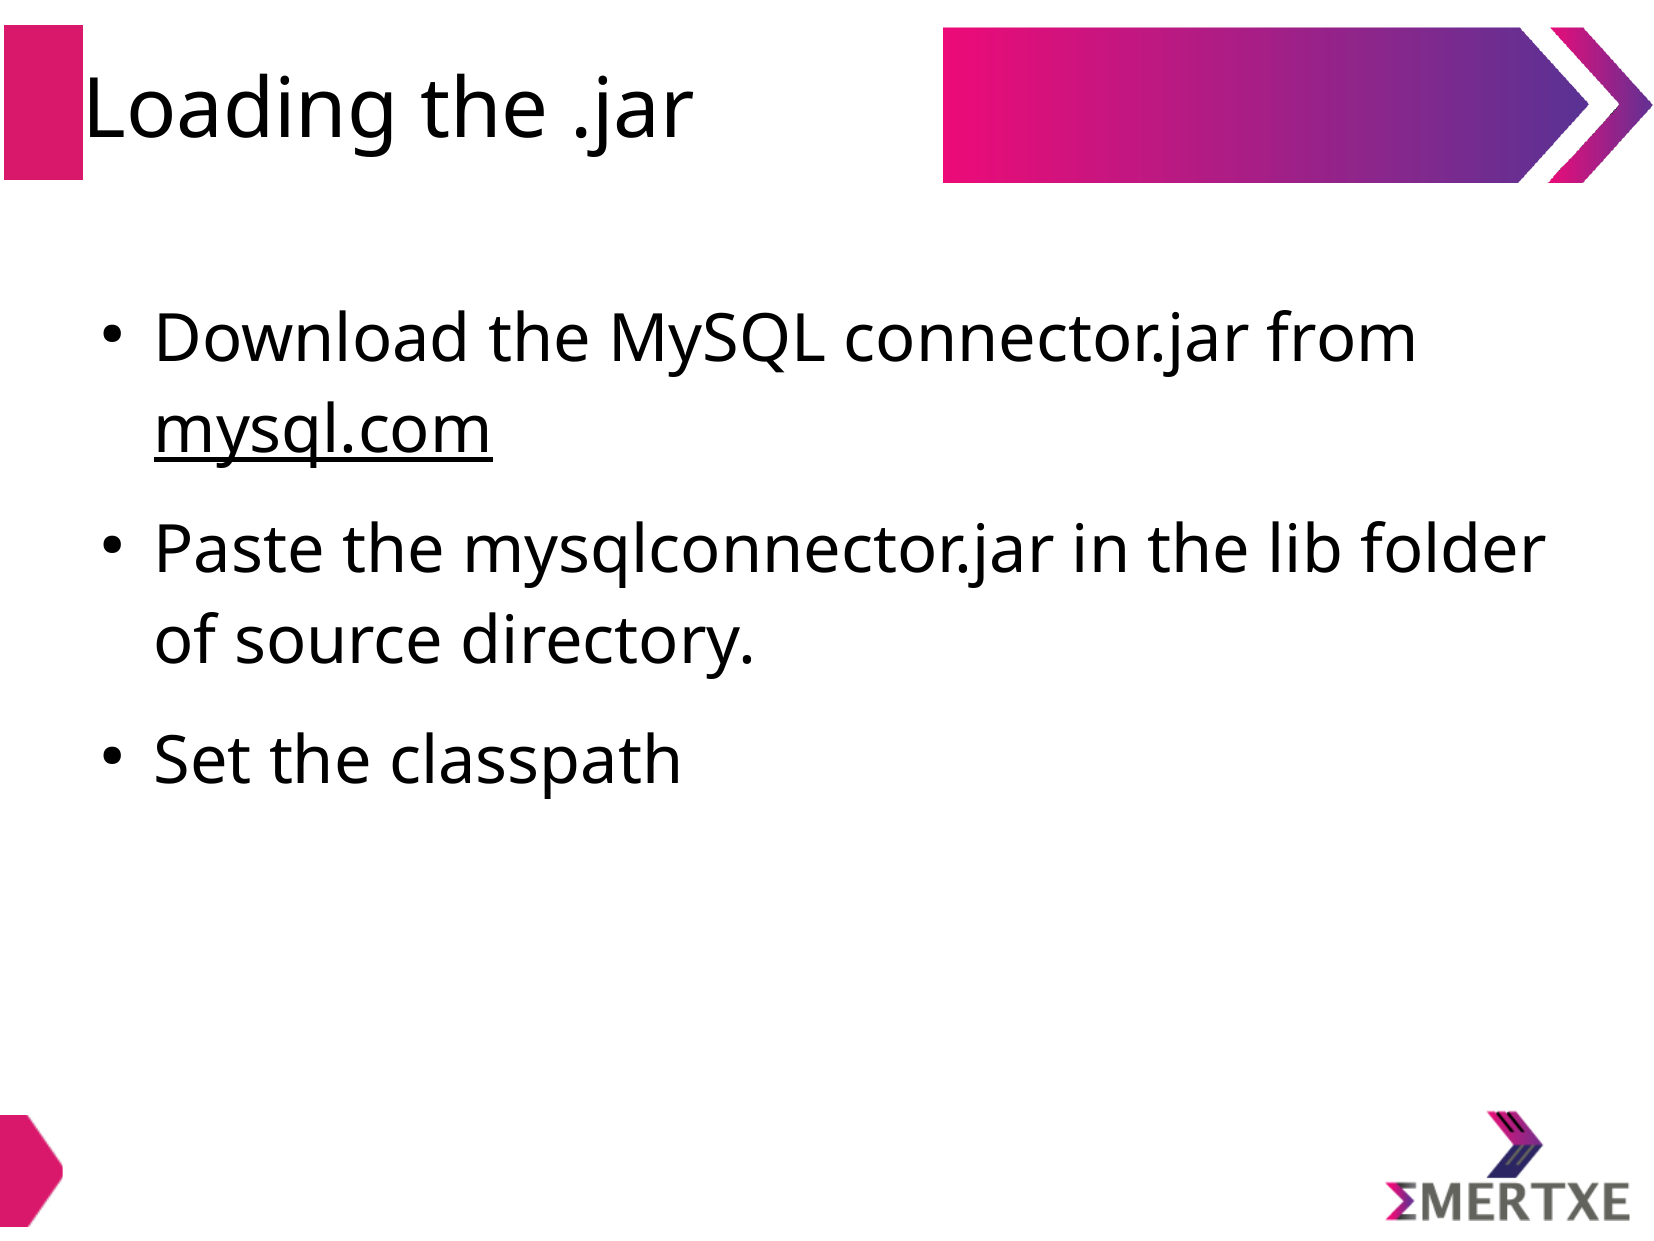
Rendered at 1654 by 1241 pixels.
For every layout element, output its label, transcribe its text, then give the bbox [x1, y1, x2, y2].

list Download the MySQL connector.jar from mysql.com Paste the mysqlconnector.jar in the lib folder of source directory. Set the classpath [82, 290, 1571, 1010]
title Loading the .jar [82, 2, 1571, 210]
picture [1385, 1107, 1631, 1221]
picture [1571, 27, 1653, 183]
